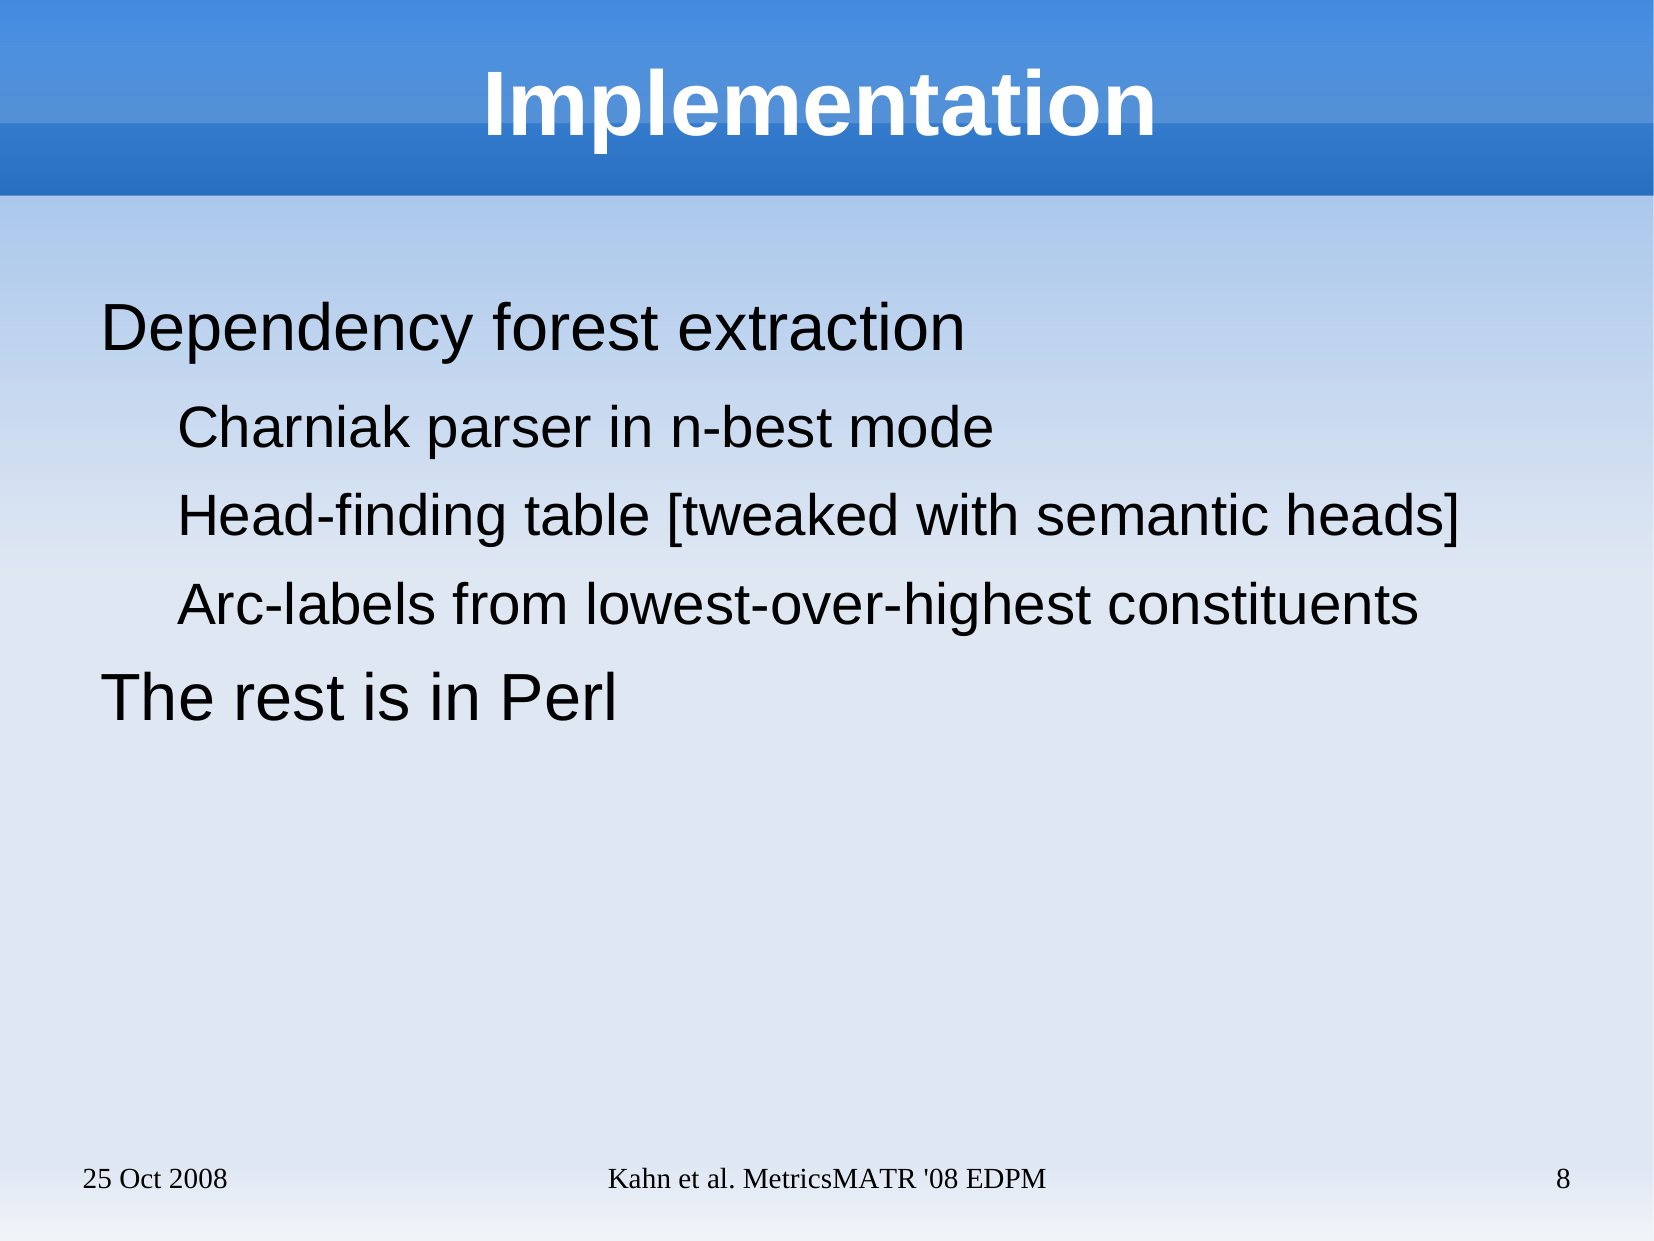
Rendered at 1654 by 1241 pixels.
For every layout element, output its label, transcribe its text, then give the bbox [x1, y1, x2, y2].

title Implementation [76, 0, 1565, 208]
list Dependency forest extraction Charniak parser in n-best mode Head-finding table [tweaked with semantic heads] Arc-labels from lowest-over-highest constituents The rest is in Perl [82, 290, 1571, 1109]
picture [0, 0, 1654, 1241]
